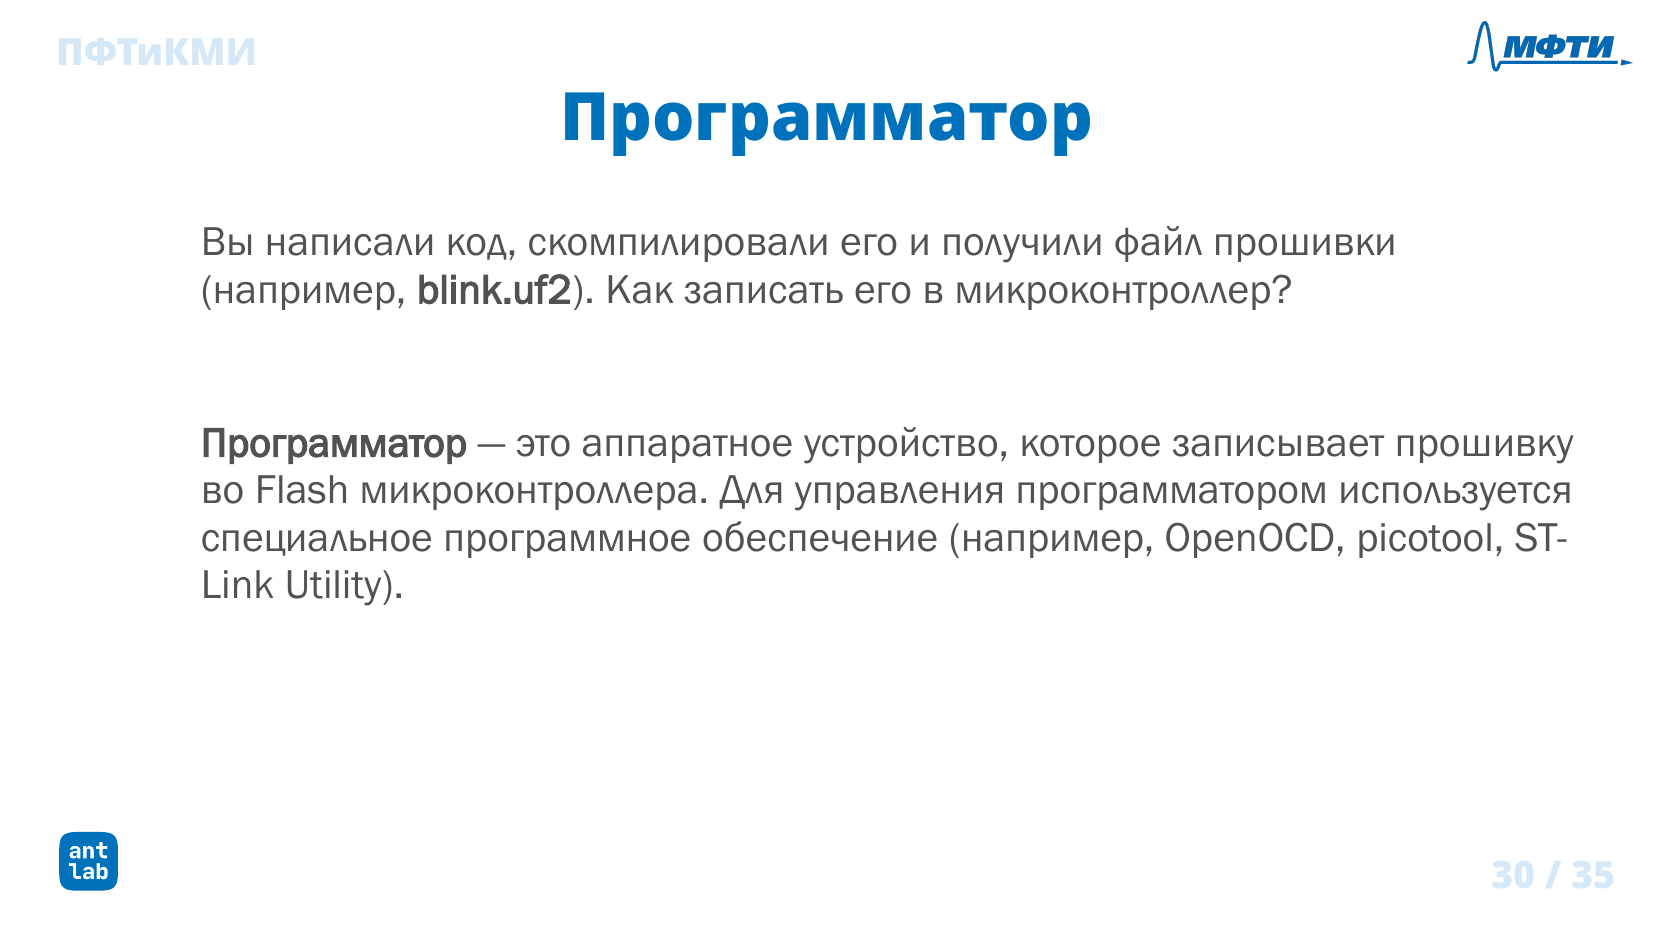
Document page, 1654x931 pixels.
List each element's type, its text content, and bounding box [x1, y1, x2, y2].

list Вы написали код, скомпилировали его и получили файл прошивки (например, blink.uf2). Как записать его в микроконтроллер? Программатор — это аппаратное устройство, которое записывает прошивку во Flash микроконтроллера. Для управления программатором используется специальное программное обеспечение (например, OpenOCD, picotool, ST-Link Utility). [200, 217, 1595, 758]
picture [1446, 0, 1654, 93]
title Программатор [82, 37, 1571, 193]
